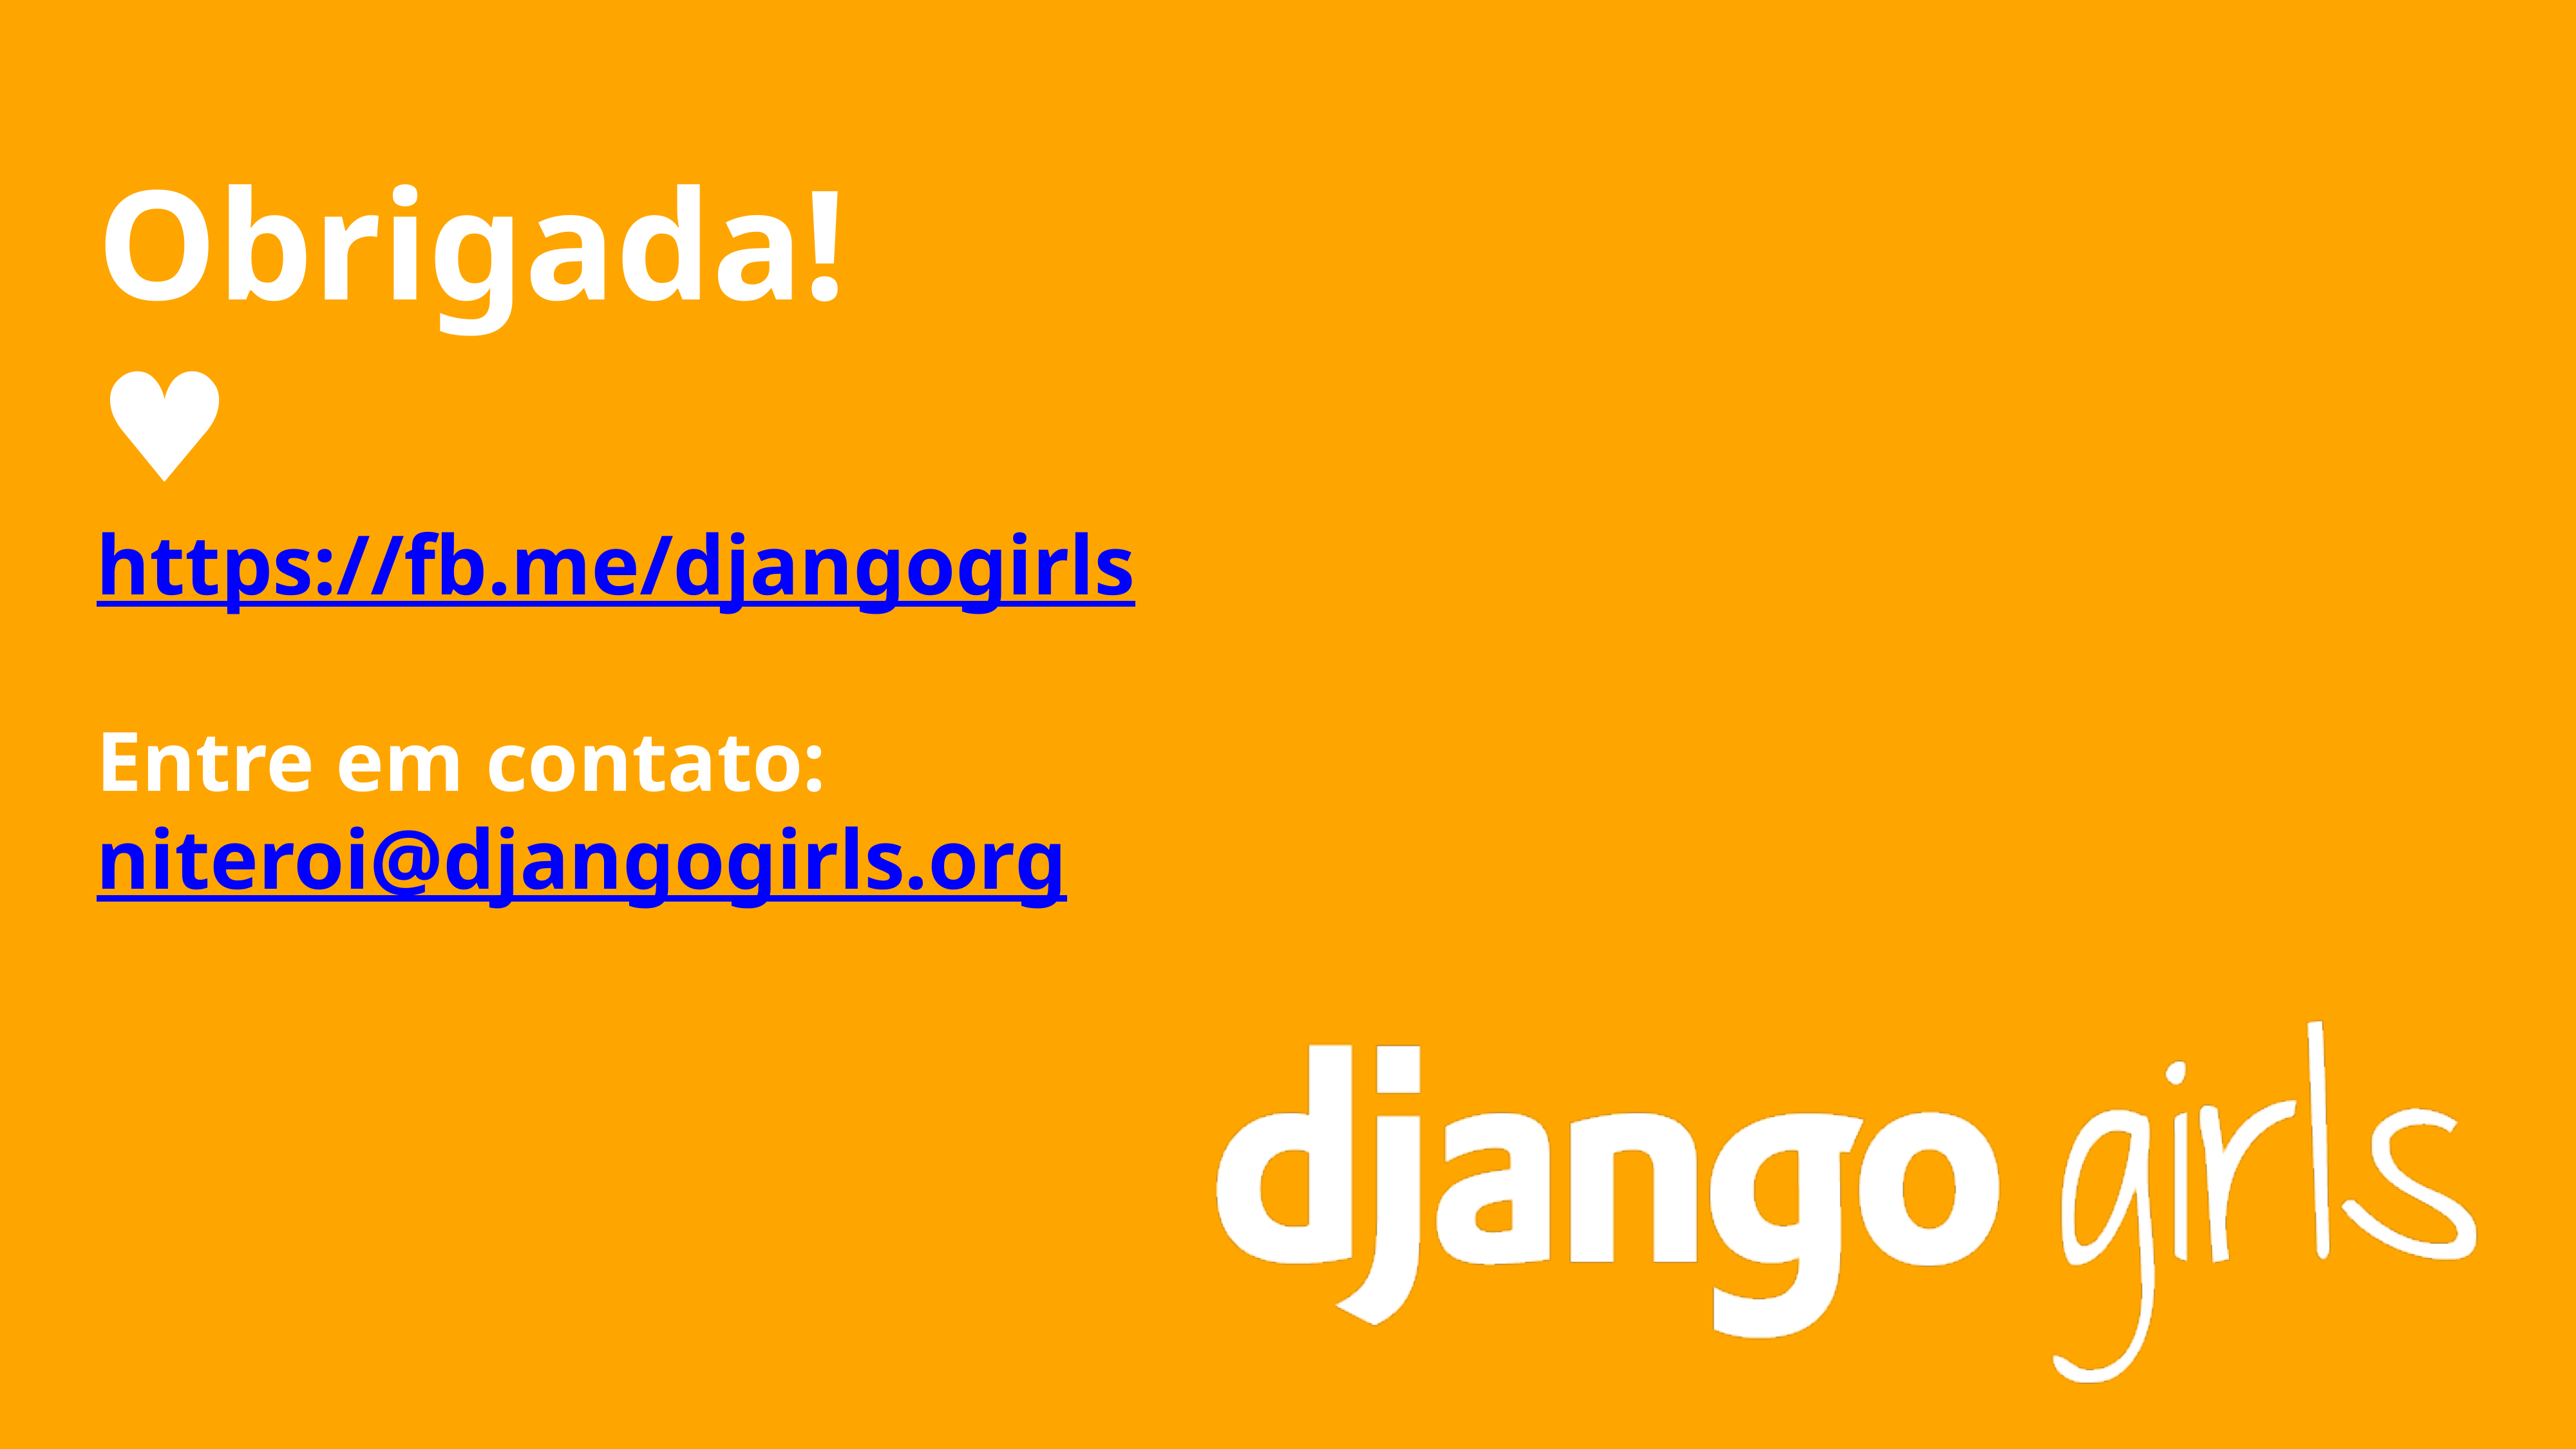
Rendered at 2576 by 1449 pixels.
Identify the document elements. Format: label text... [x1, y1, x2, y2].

picture [1115, 920, 2576, 1449]
text_box Obrigada! ♥ [129, 209, 184, 281]
text_box https://fb.me/djangogirls Entre em contato: niteroi@djangogirls.org [96, 513, 1316, 1449]
text_box Obrigada! ♥ [645, 234, 679, 283]
text_box Obrigada! ♥ [97, 209, 989, 451]
text_box Obrigada! ♥ [251, 233, 283, 283]
